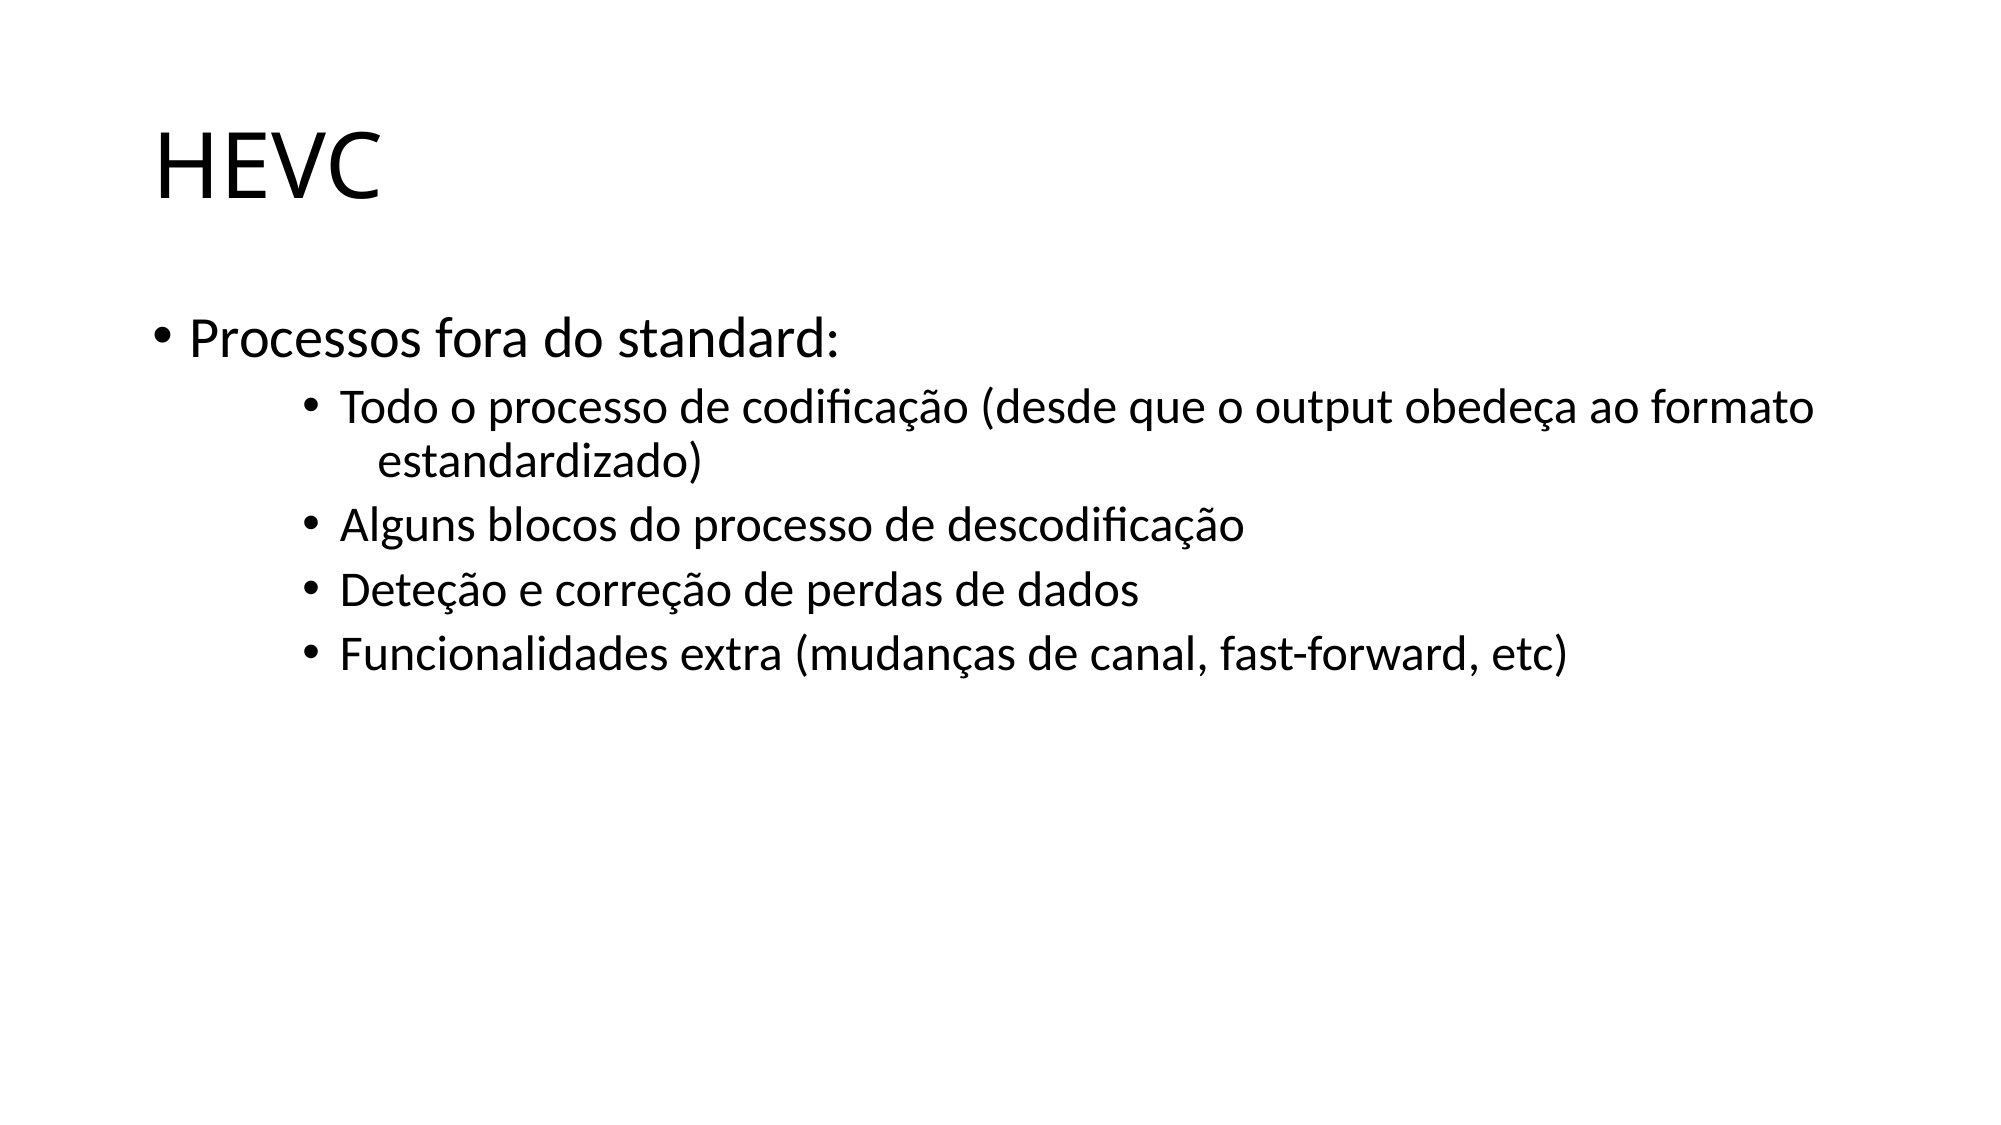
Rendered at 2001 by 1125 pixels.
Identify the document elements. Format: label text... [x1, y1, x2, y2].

list Processos fora do standard: Todo o processo de codificação (desde que o output obedeça ao formato estandardizado) Alguns blocos do processo de descodificação Deteção e correção de perdas de dados Funcionalidades extra (mudanças de canal, fast-forward, etc) [137, 299, 1863, 1014]
title HEVC [137, 59, 1863, 278]
